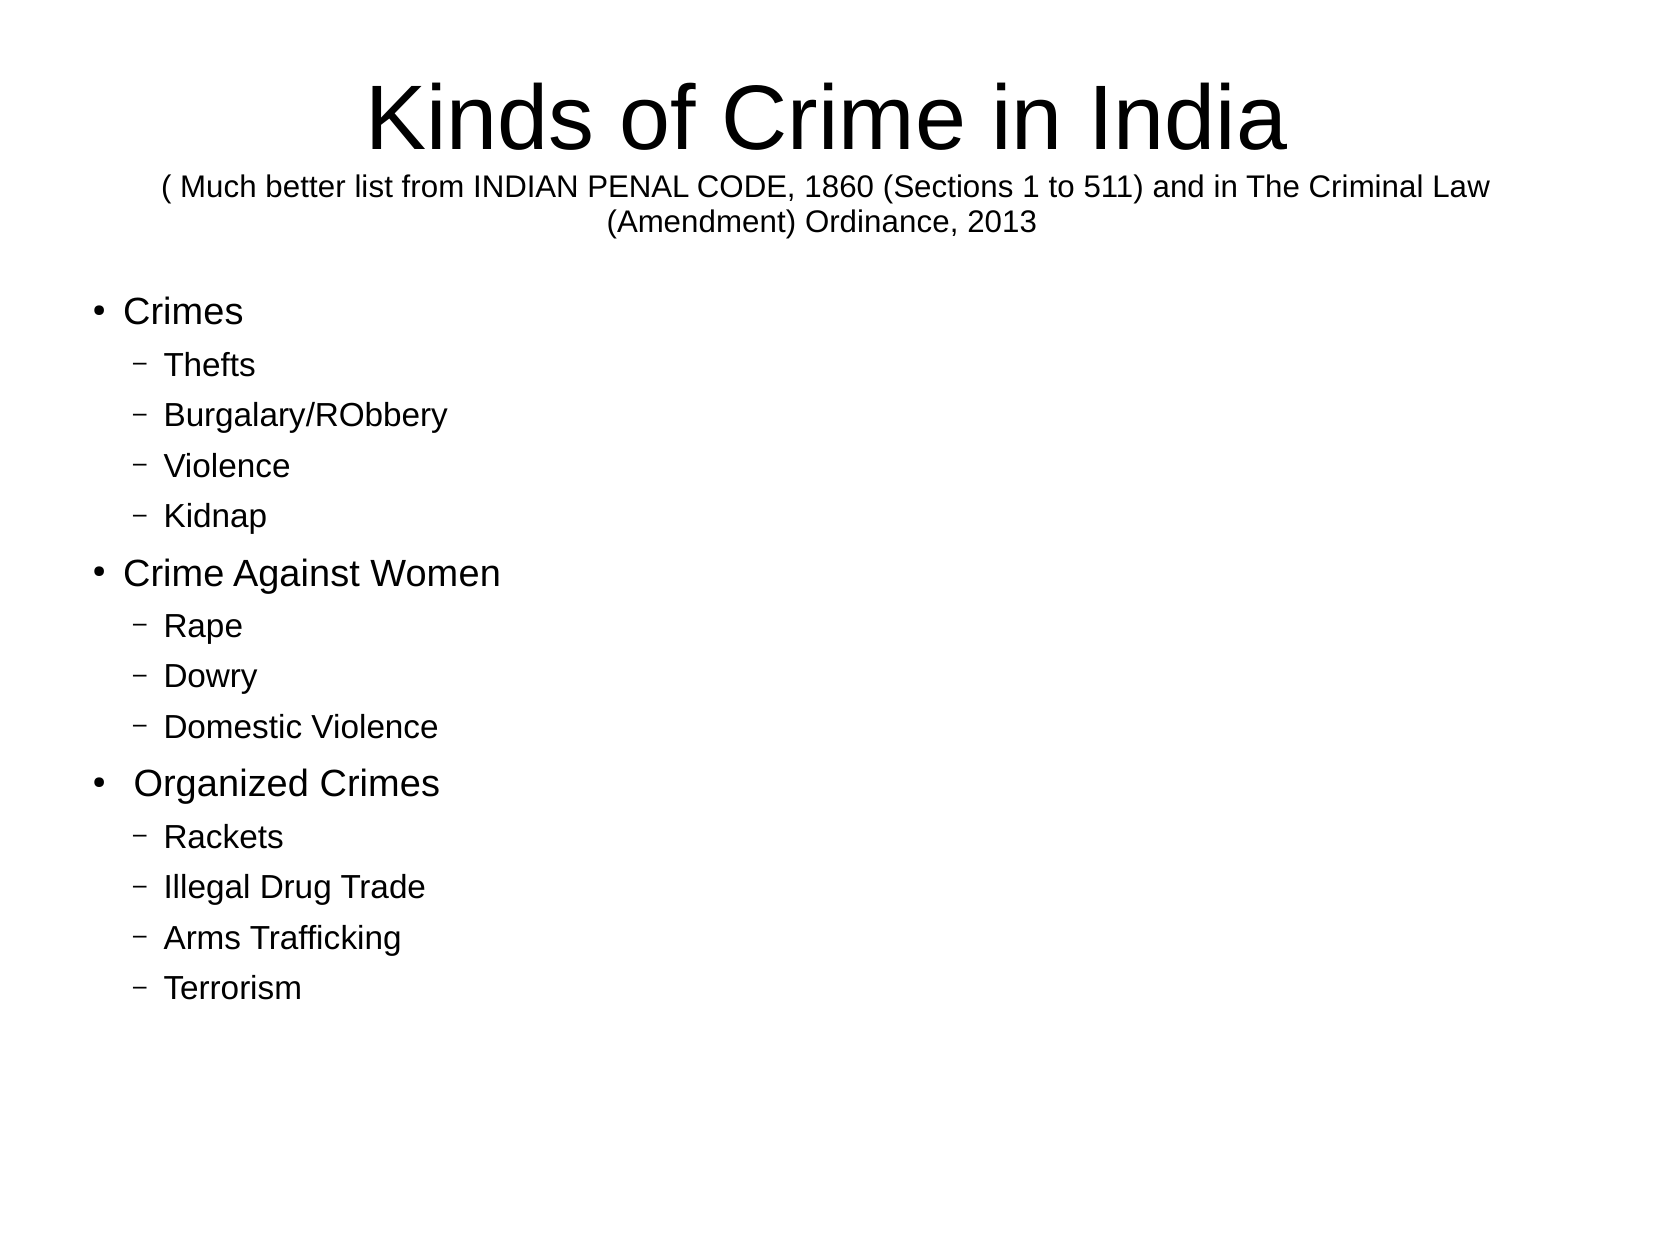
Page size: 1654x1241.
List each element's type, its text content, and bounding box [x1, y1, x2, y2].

title Kinds of Crime in India ( Much better list from INDIAN PENAL CODE, 1860 (Sections 1 to 511) and in The Criminal Law (Amendment) Ordinance, 2013 [82, 49, 1571, 257]
list Crimes Thefts Burgalary/RObbery Violence Kidnap Crime Against Women Rape Dowry Domestic Violence Organized Crimes Rackets Illegal Drug Trade Arms Trafficking Terrorism [82, 290, 1571, 1010]
